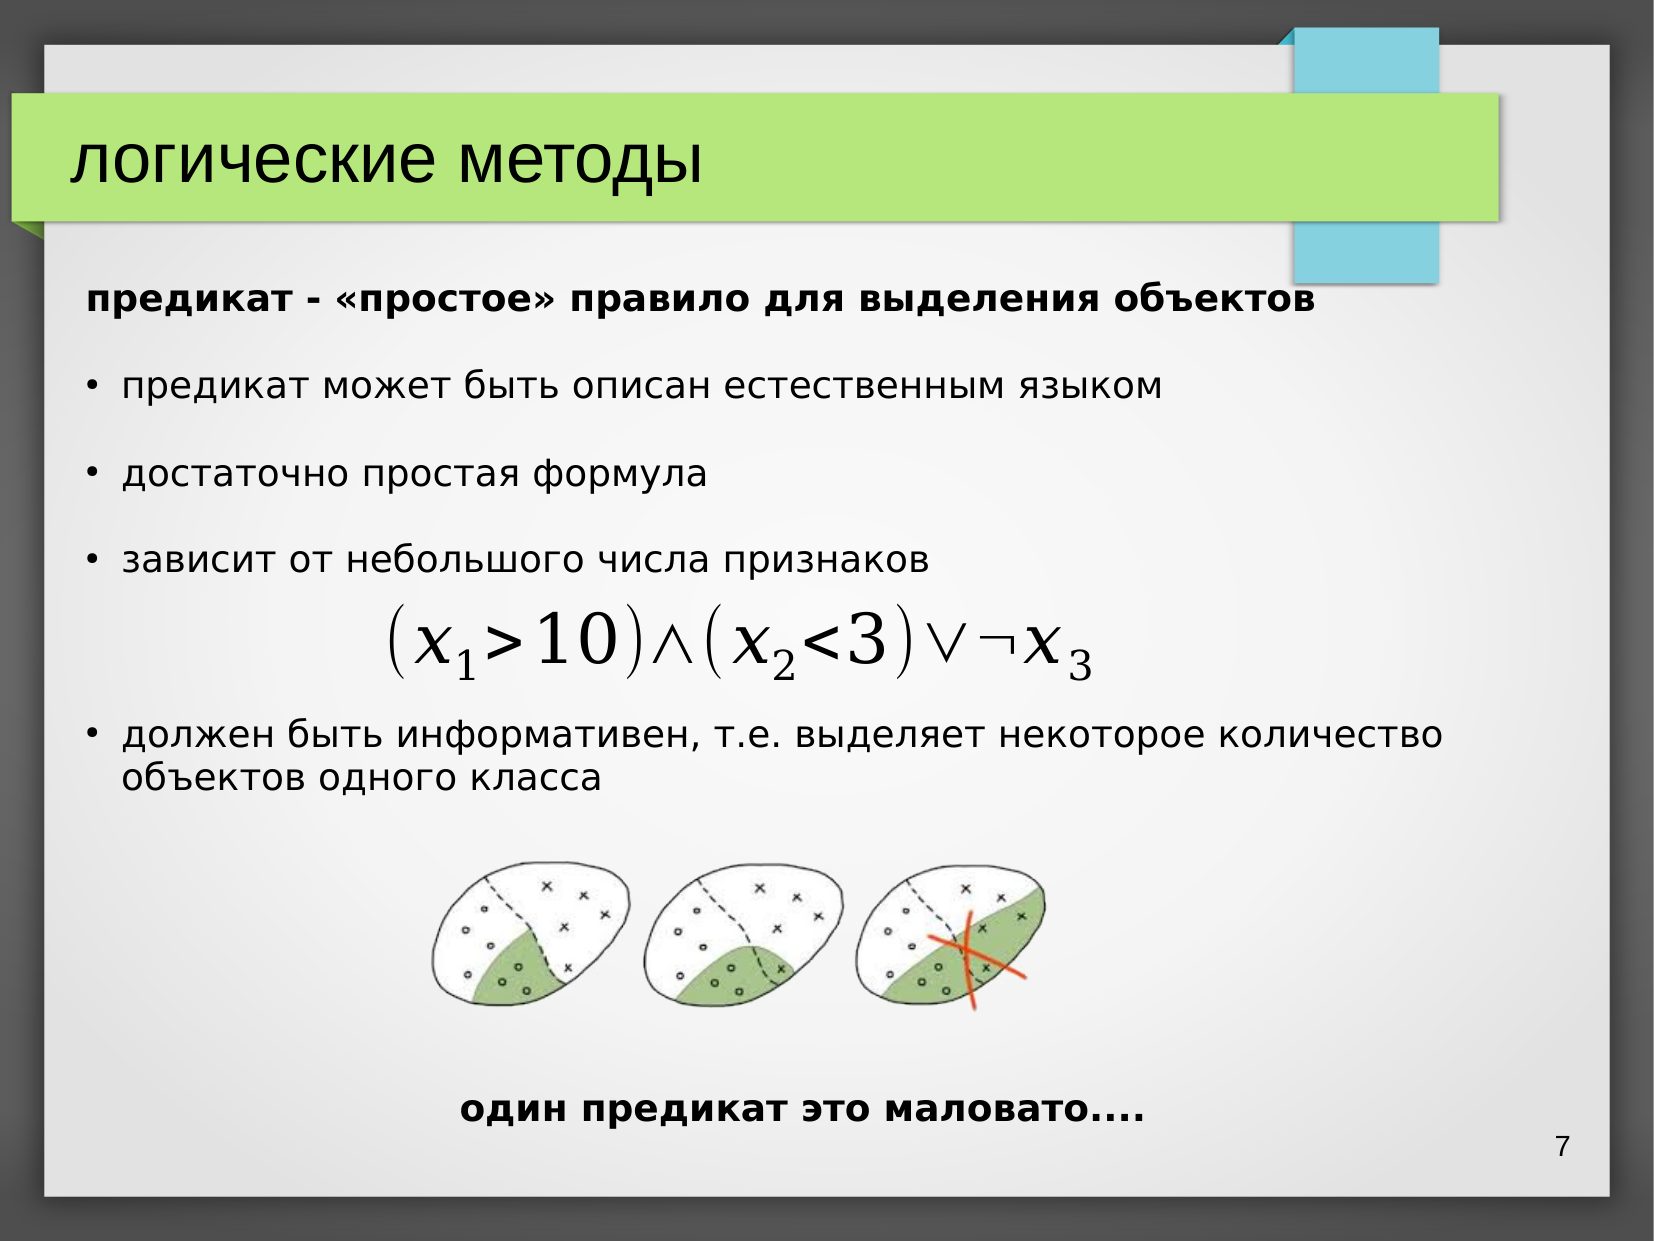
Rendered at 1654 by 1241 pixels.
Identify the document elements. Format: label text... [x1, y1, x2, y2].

chart [366, 598, 1111, 691]
picture [0, 0, 1654, 1241]
title логические методы [70, 118, 1205, 199]
text_box один предикат это маловато.... [59, 1079, 1548, 1146]
text_box предикат - «простое» правило для выделения объектов предикат может быть описан естественным языком достаточно простая формула зависит от небольшого числа признаков должен быть информативен, т.е. выделяет некоторое количество объектов одного класса [70, 269, 1465, 831]
